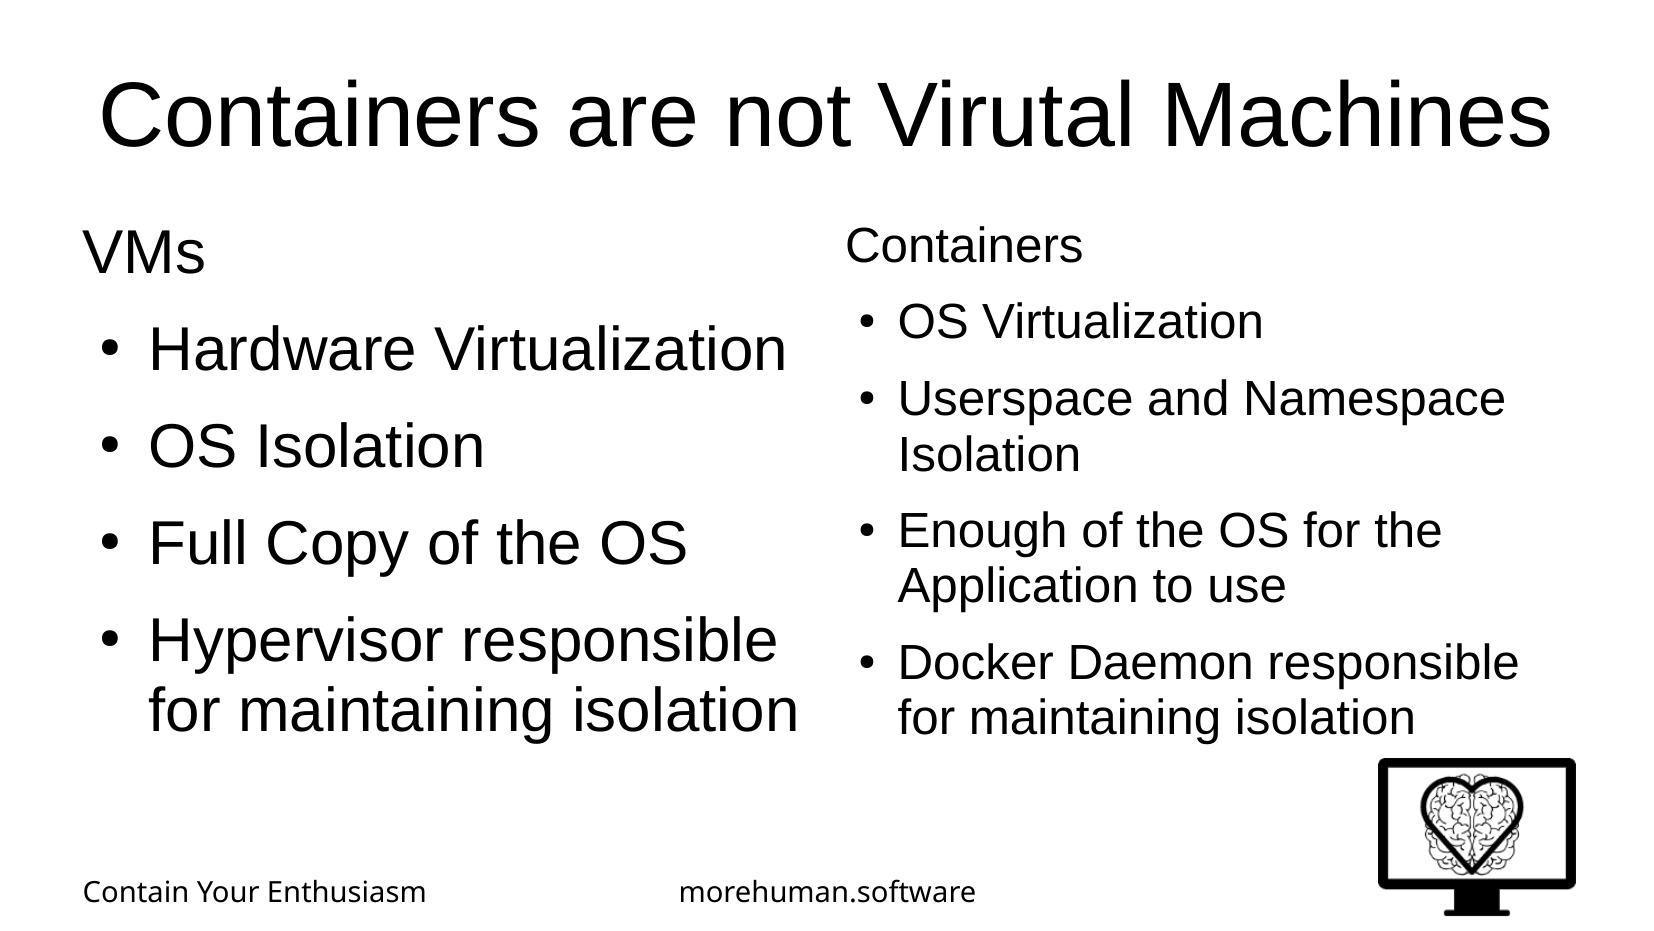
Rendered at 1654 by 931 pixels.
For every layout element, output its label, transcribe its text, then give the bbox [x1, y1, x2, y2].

list Containers OS Virtualization Userspace and Namespace Isolation Enough of the OS for the Application to use Docker Daemon responsible for maintaining isolation [845, 217, 1572, 758]
picture [1378, 758, 1576, 925]
title Containers are not Virutal Machines [82, 37, 1571, 193]
list VMs Hardware Virtualization OS Isolation Full Copy of the OS Hypervisor responsible for maintaining isolation [82, 217, 809, 758]
